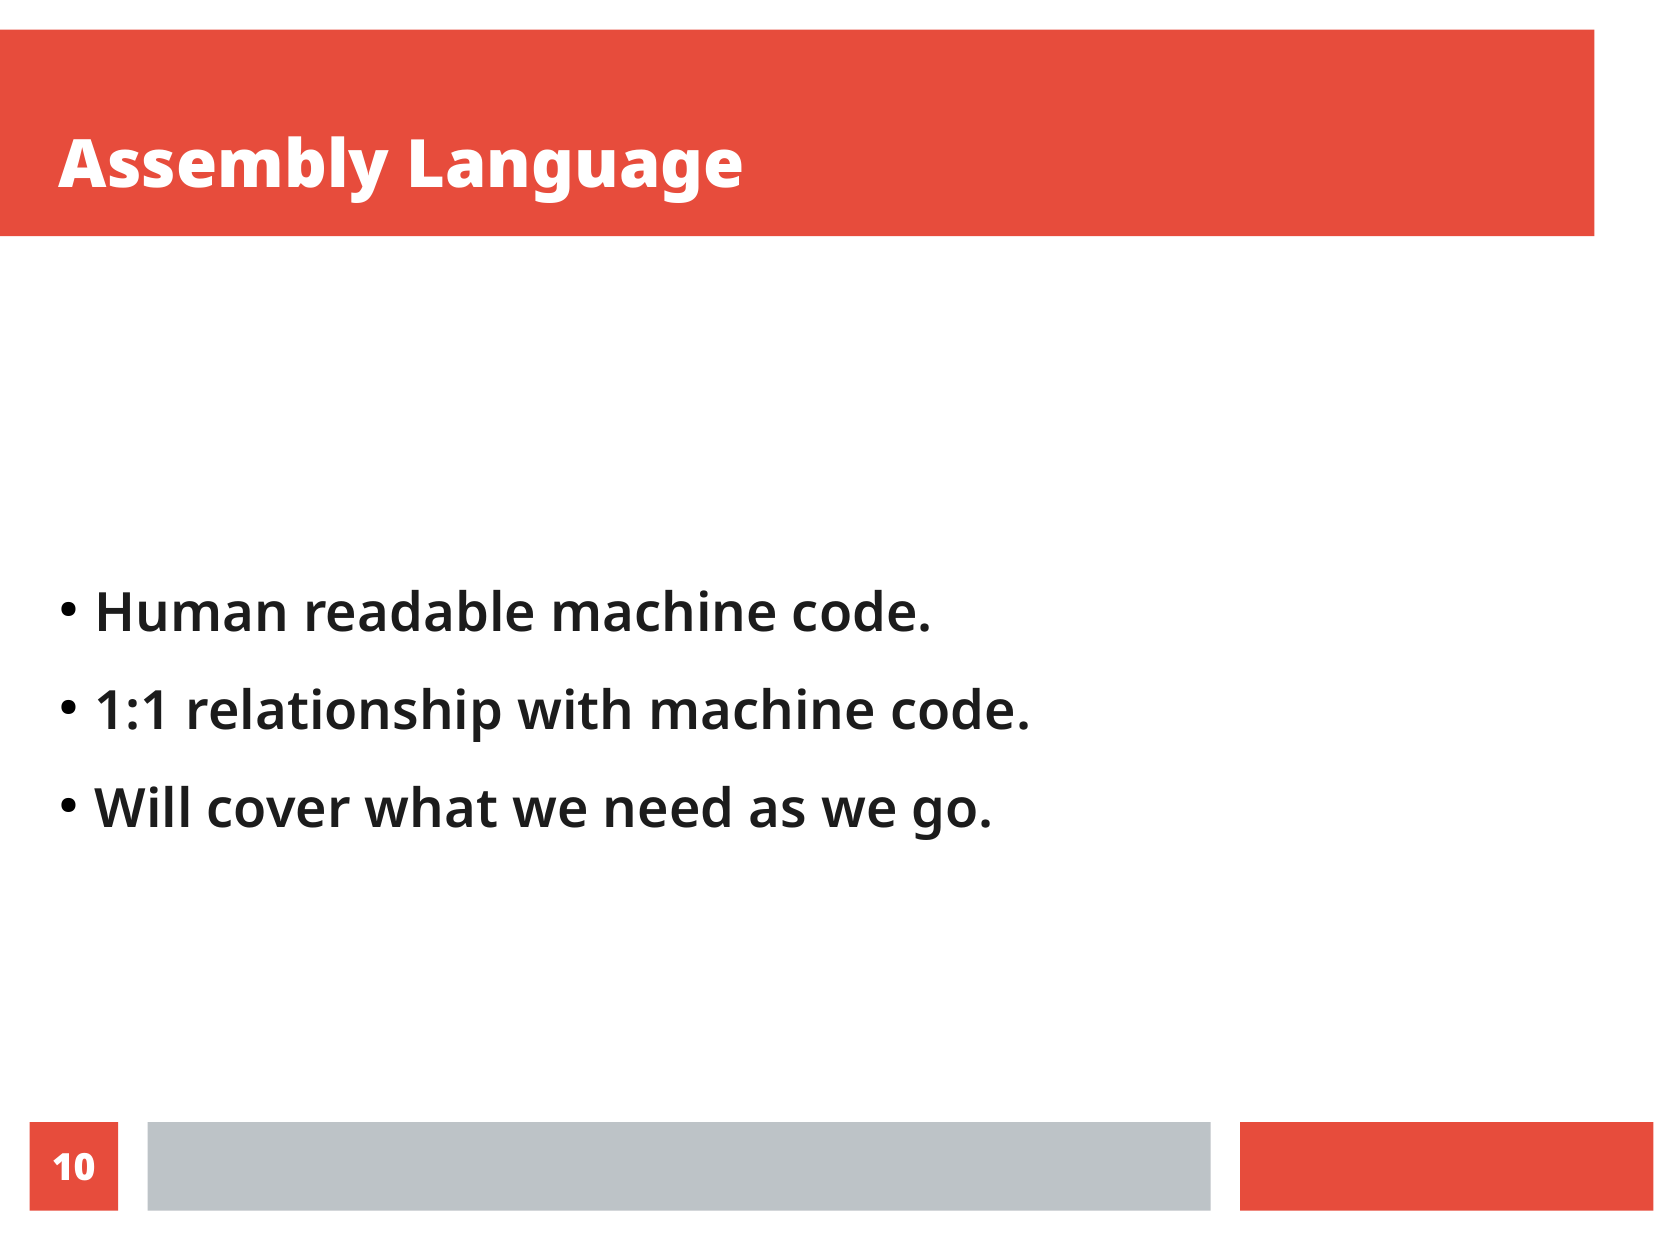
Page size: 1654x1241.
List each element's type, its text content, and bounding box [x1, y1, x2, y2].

list Human readable machine code. 1:1 relationship with machine code. Will cover what we need as we go. [59, 324, 1565, 1093]
title Assembly Language [59, 59, 1595, 207]
